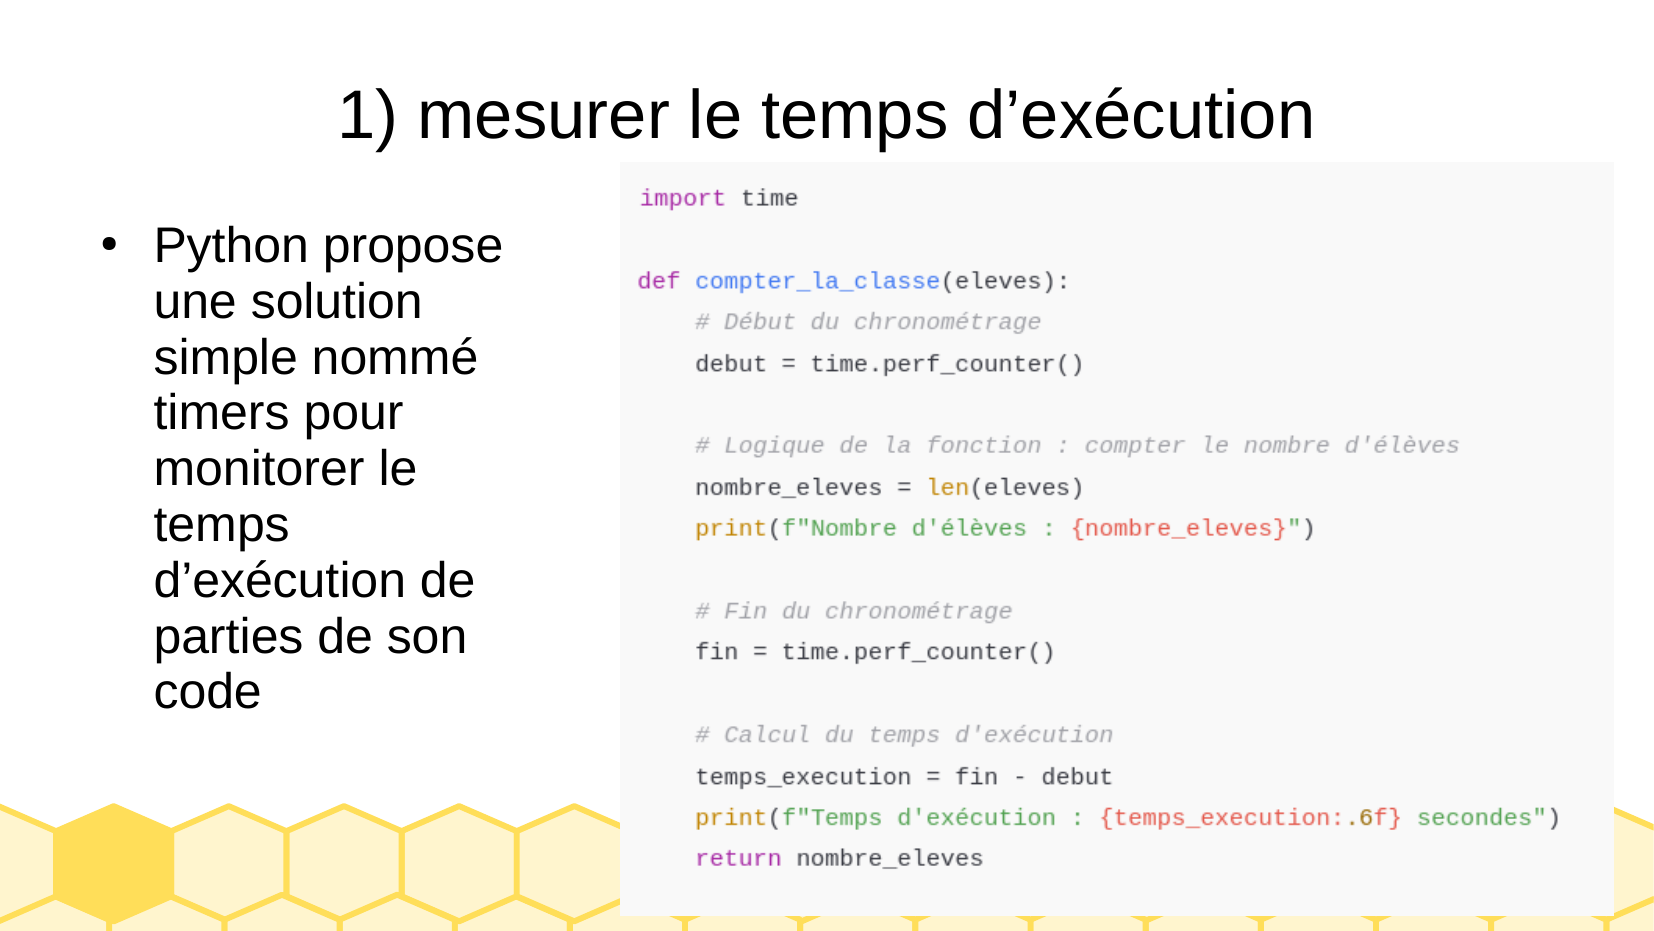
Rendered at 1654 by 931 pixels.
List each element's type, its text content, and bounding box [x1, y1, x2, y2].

picture [620, 162, 1614, 916]
list Python propose une solution simple nommé timers pour monitorer le temps d’exécution de parties de son code [82, 217, 532, 758]
title 1) mesurer le temps d’exécution [82, 37, 1571, 193]
